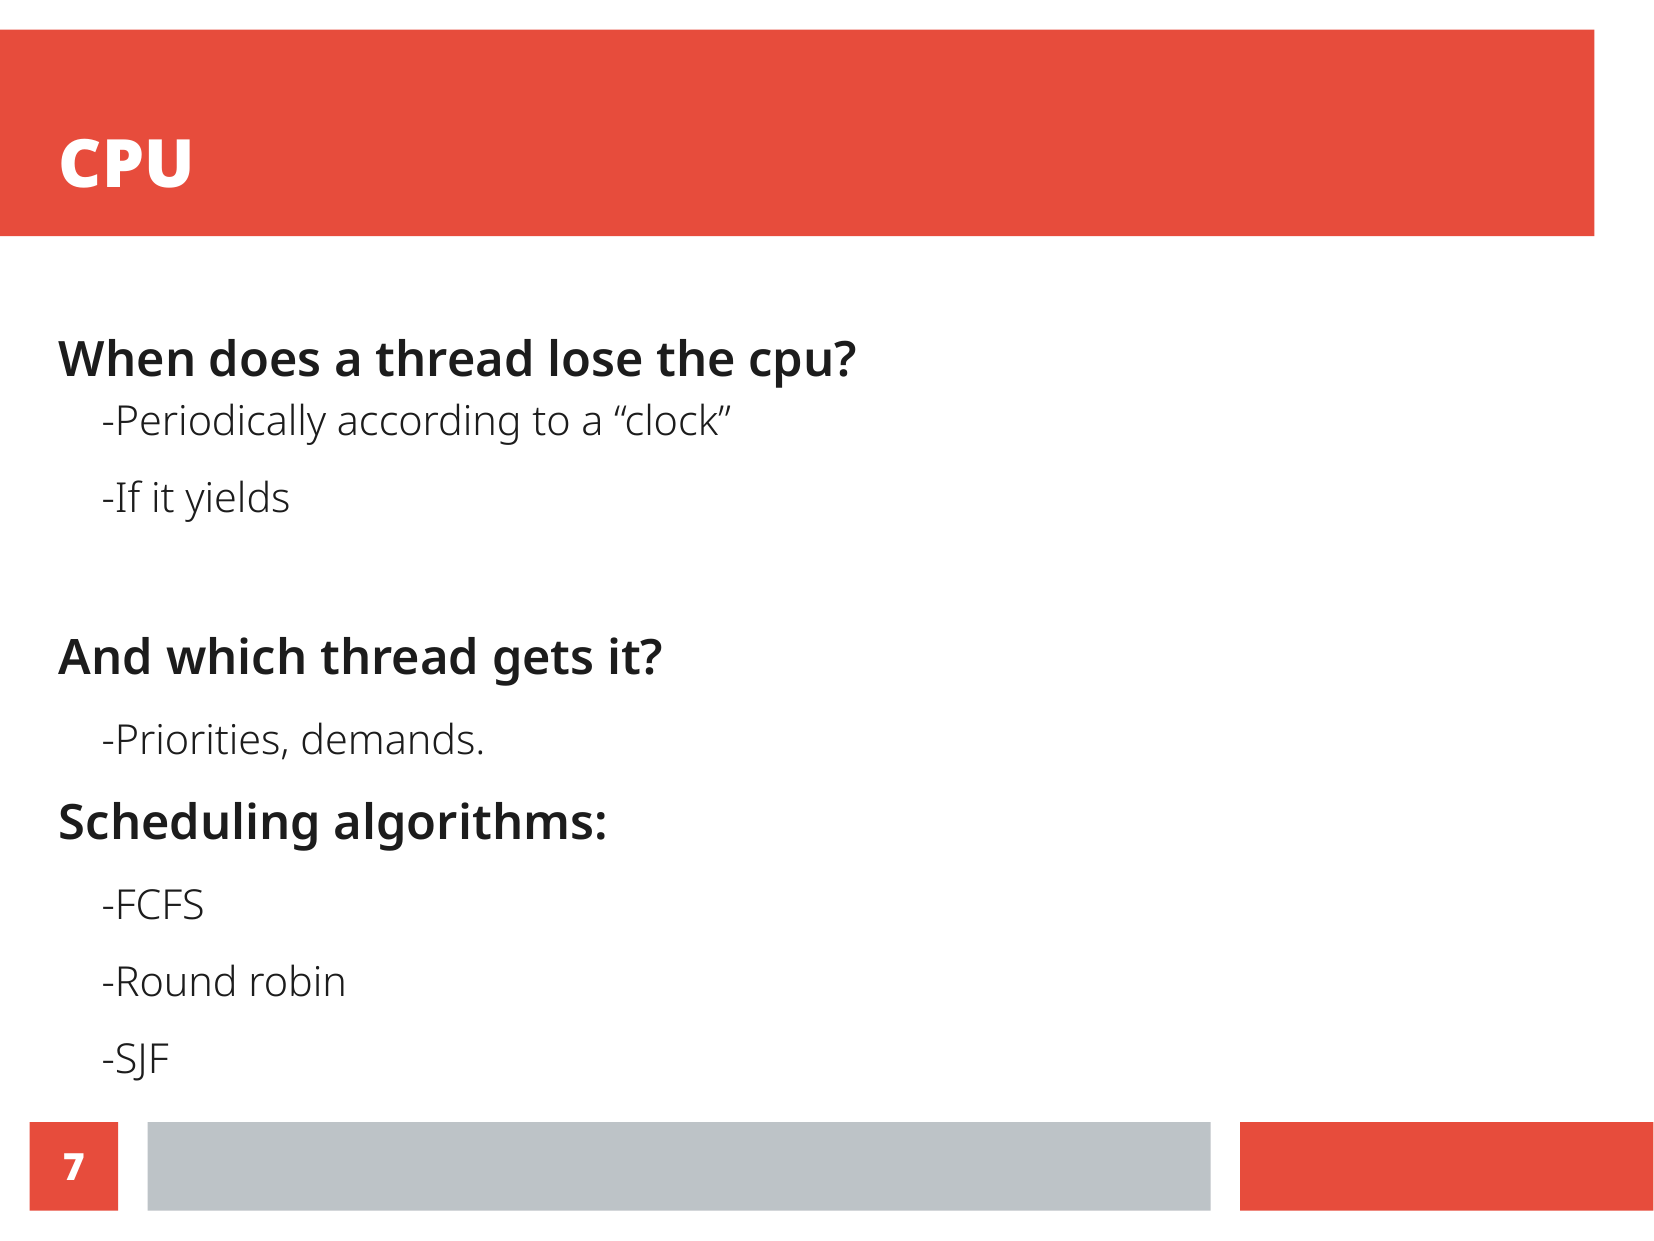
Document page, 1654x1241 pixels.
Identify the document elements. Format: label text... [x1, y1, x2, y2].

title CPU [59, 59, 1595, 207]
list When does a thread lose the cpu? -Periodically according to a “clock” -If it yields And which thread gets it? -Priorities, demands. Scheduling algorithms: -FCFS -Round robin -SJF [59, 324, 1565, 1093]
